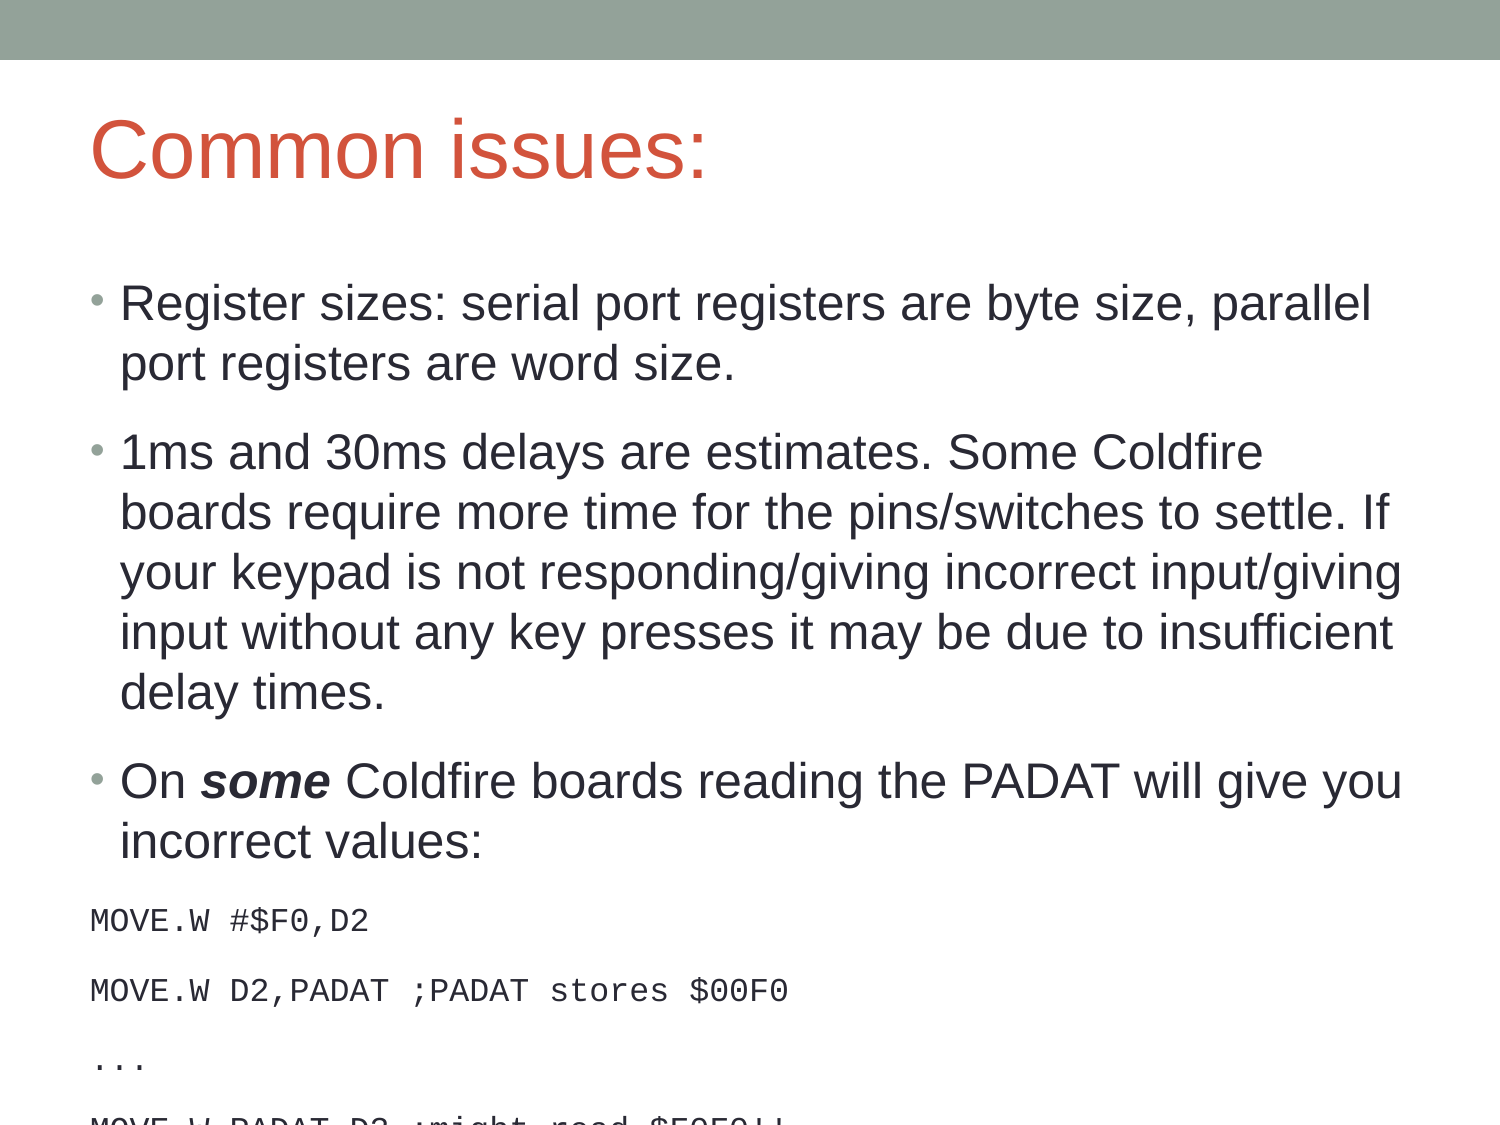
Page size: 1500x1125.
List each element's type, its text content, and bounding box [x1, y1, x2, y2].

list Register sizes: serial port registers are byte size, parallel port registers are word size. 1ms and 30ms delays are estimates. Some Coldfire boards require more time for the pins/switches to settle. If your keypad is not responding/giving incorrect input/giving input without any key presses it may be due to insufficient delay times. On some Coldfire boards reading the PADAT will give you incorrect values: MOVE.W #$F0,D2 MOVE.W D2,PADAT ;PADAT stores $00F0 ... MOVE.W PADAT,D3 ;might read $F0F0!! Mask the bits you don’t care about with the AND command: AND.L $00FF,D3 ; eliminates bytes [3:1] of D3 [75, 262, 1425, 1063]
title Common issues: [75, 87, 1425, 250]
